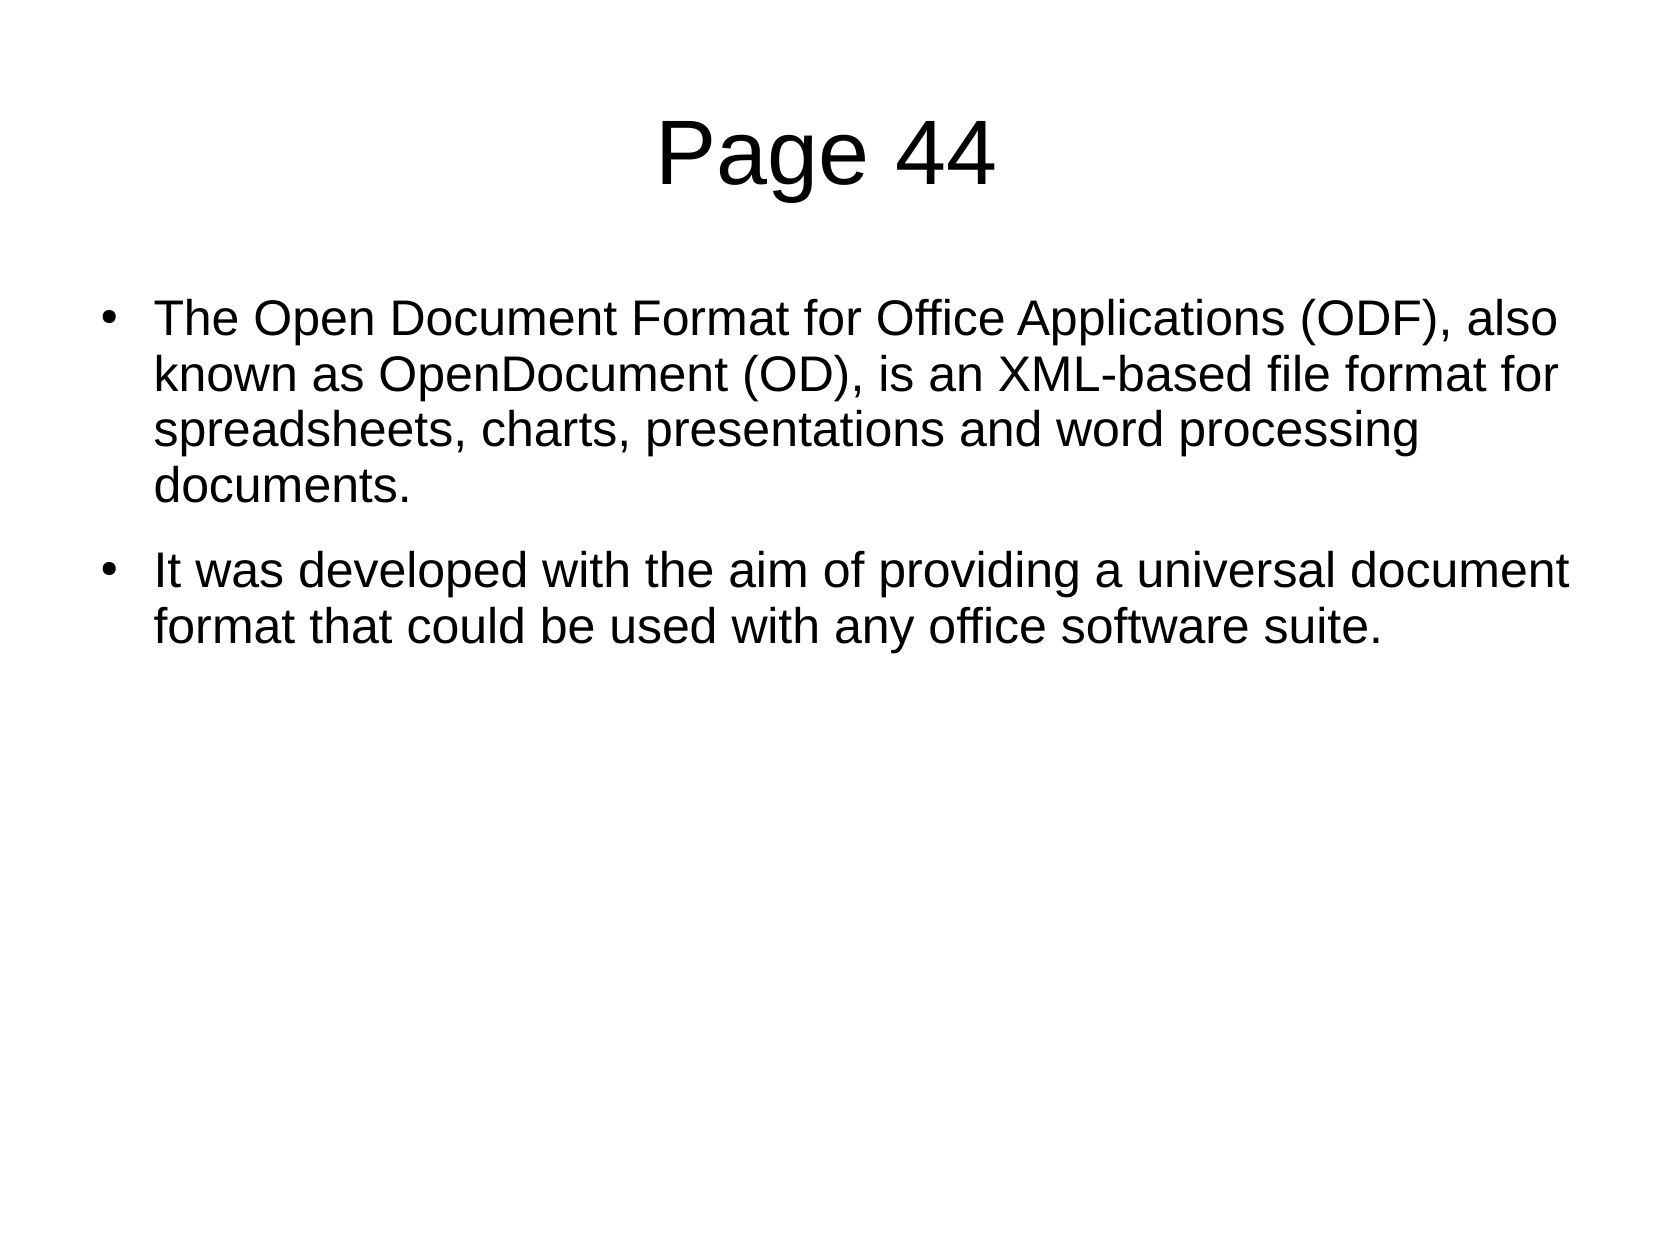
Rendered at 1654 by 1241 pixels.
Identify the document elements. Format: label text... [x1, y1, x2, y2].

list The Open Document Format for Office Applications (ODF), also known as OpenDocument (OD), is an XML-based file format for spreadsheets, charts, presentations and word processing documents. It was developed with the aim of providing a universal document format that could be used with any office software suite. [82, 290, 1571, 1109]
title Page 44 [82, 49, 1571, 257]
